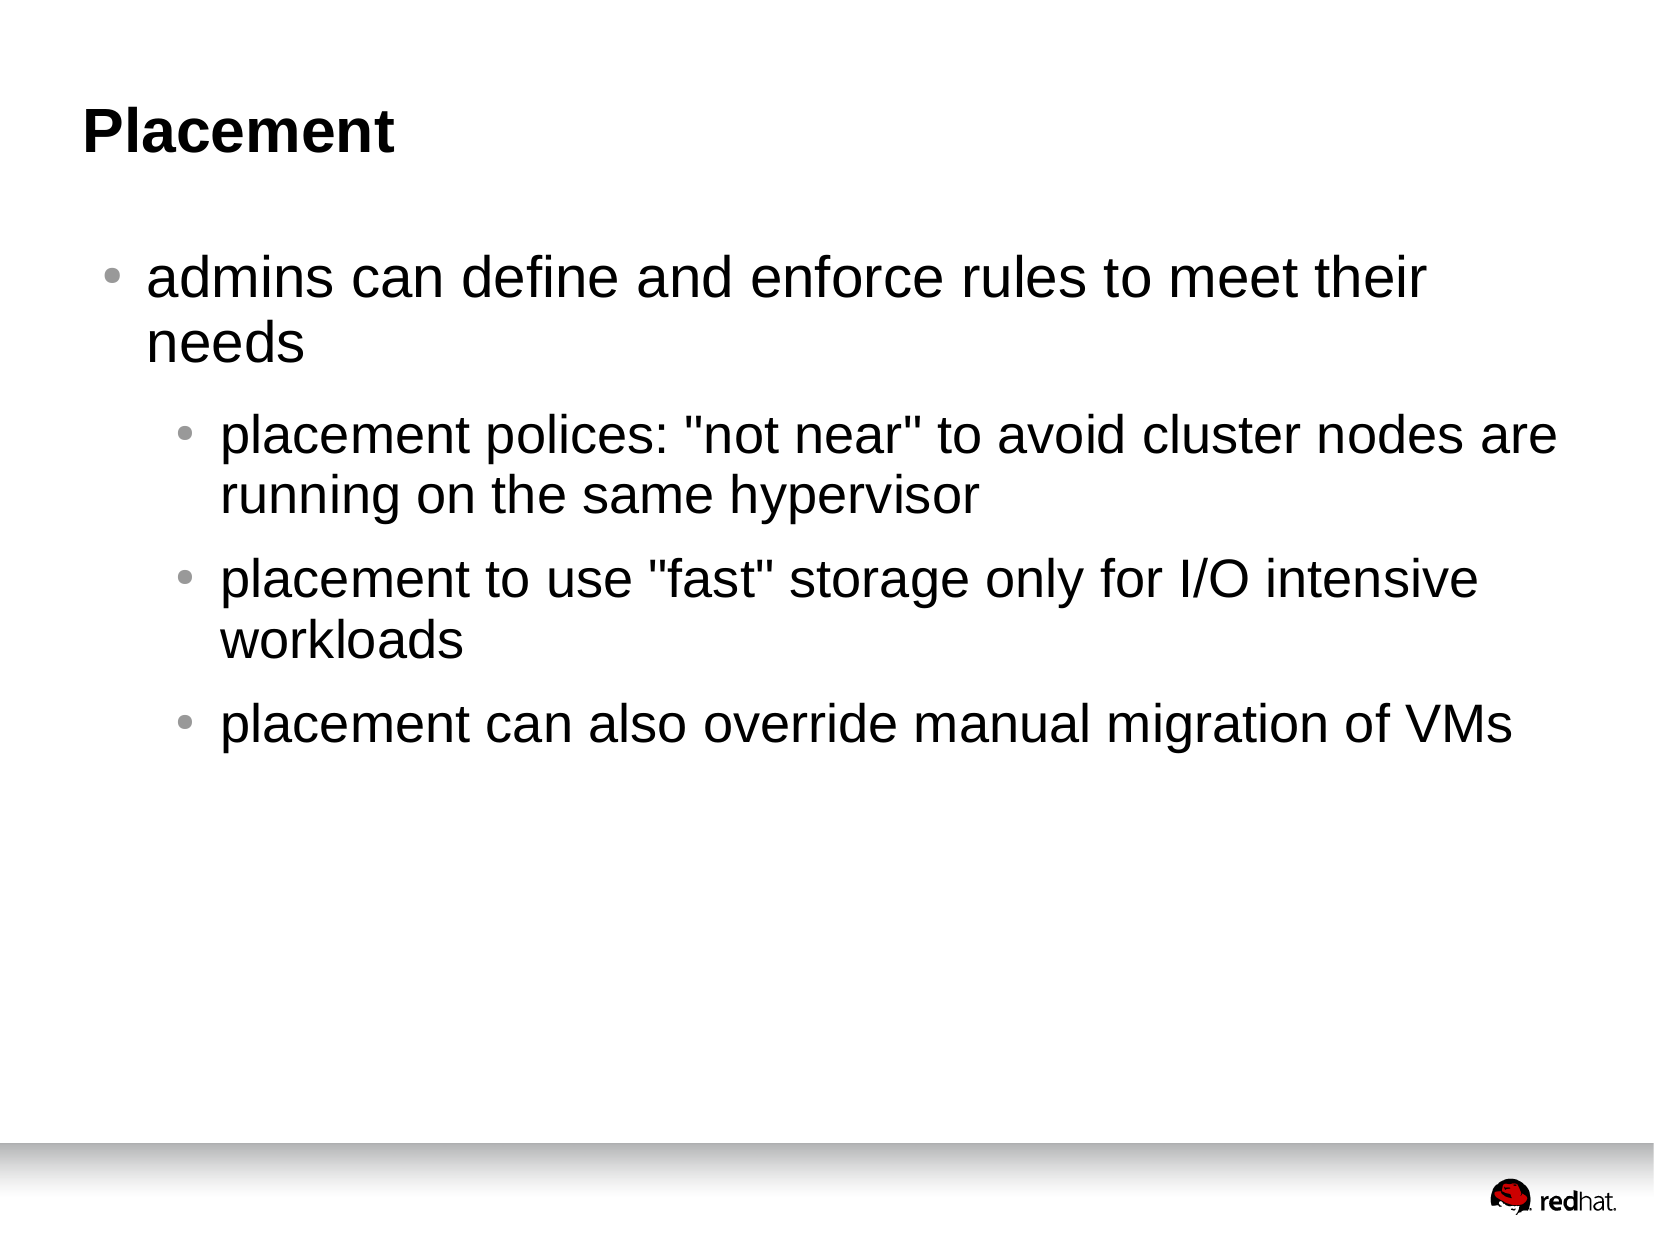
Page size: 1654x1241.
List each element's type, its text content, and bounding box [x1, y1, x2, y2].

title Placement [82, 37, 1571, 225]
list admins can define and enforce rules to meet their needs placement polices: "not near" to avoid cluster nodes are running on the same hypervisor placement to use "fast" storage only for I/O intensive workloads placement can also override manual migration of VMs [86, 244, 1576, 1039]
picture [0, 1143, 1654, 1241]
